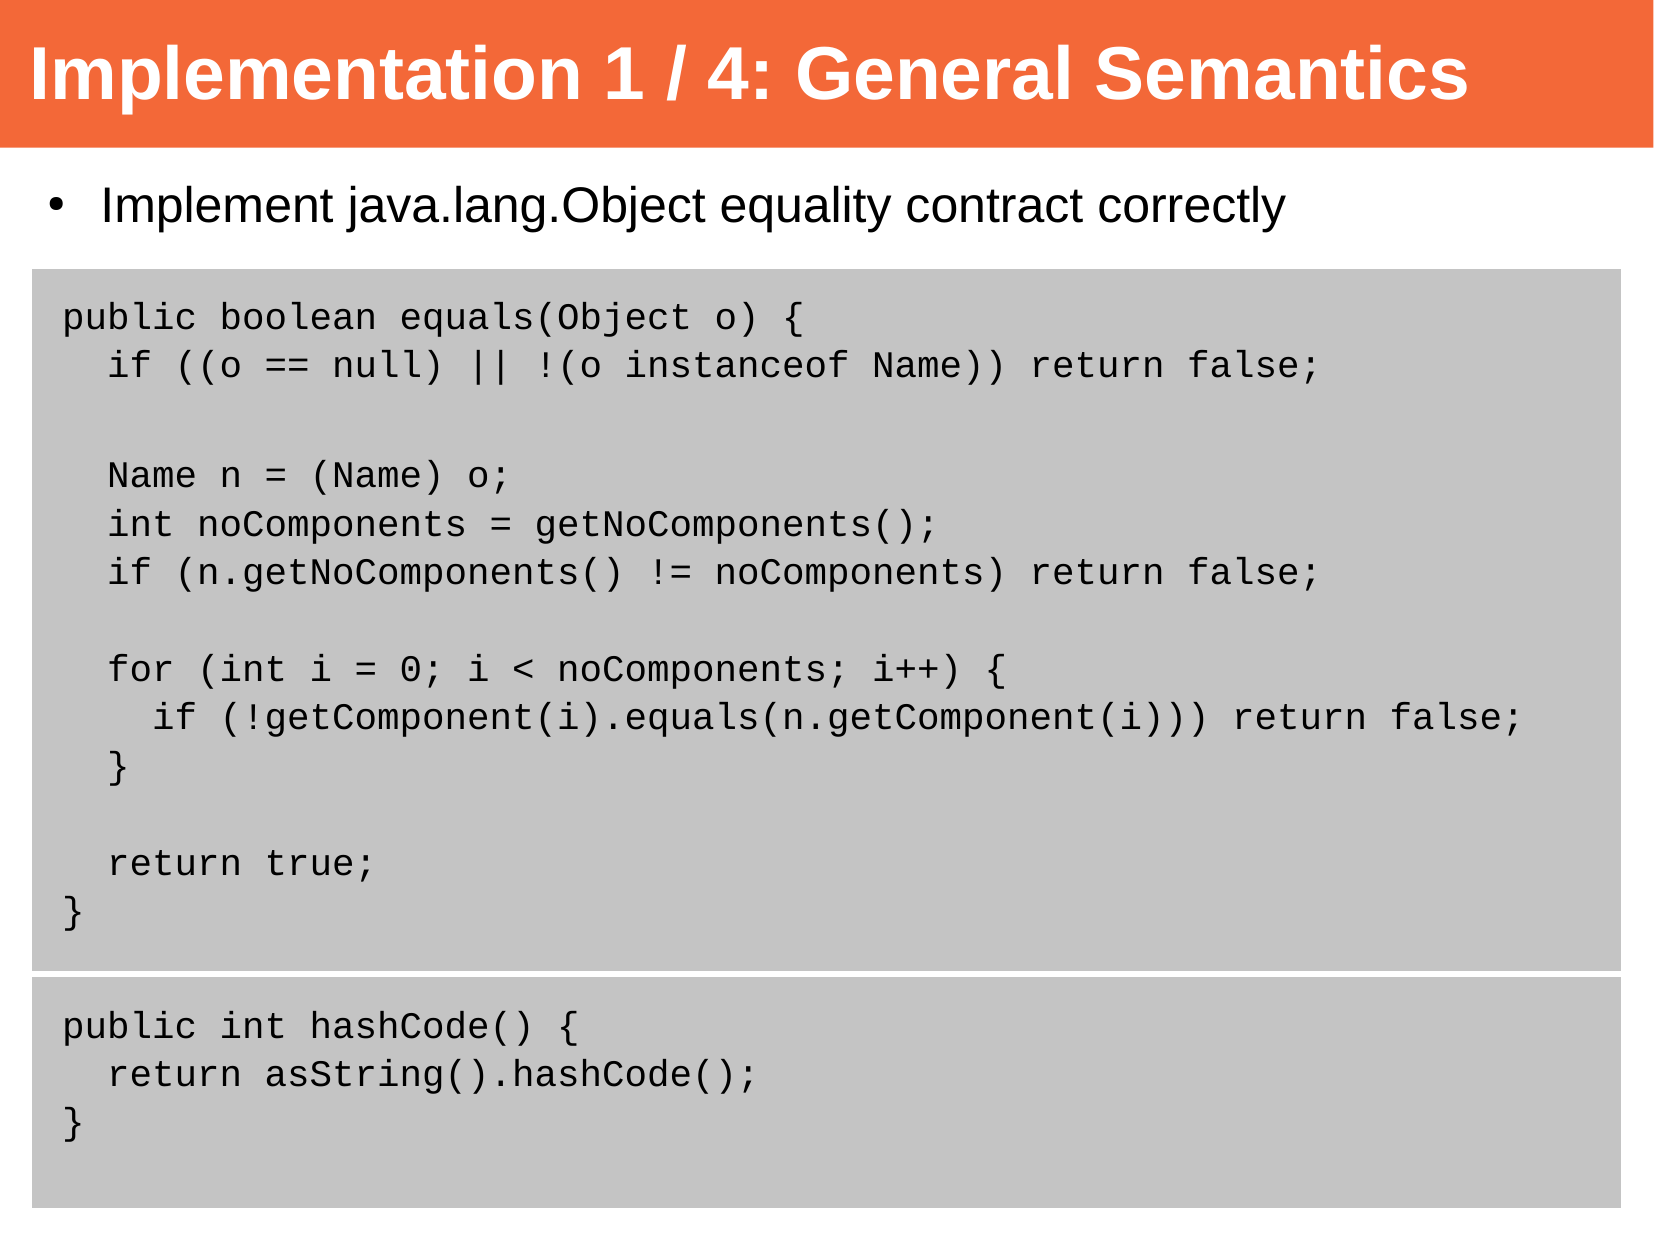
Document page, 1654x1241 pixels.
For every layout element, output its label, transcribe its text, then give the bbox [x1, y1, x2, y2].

list public int hashCode() { return asString().hashCode(); } [29, 974, 1625, 1211]
title Implementation 1 / 4: General Semantics [0, 0, 1654, 148]
list public boolean equals(Object o) { if ((o == null) || !(o instanceof Name)) return false; Name n = (Name) o; int noComponents = getNoComponents(); if (n.getNoComponents() != noComponents) return false; for (int i = 0; i < noComponents; i++) { if (!getComponent(i).equals(n.getComponent(i))) return false; } return true; } [29, 265, 1625, 971]
list Implement java.lang.Object equality contract correctly [29, 177, 1625, 263]
